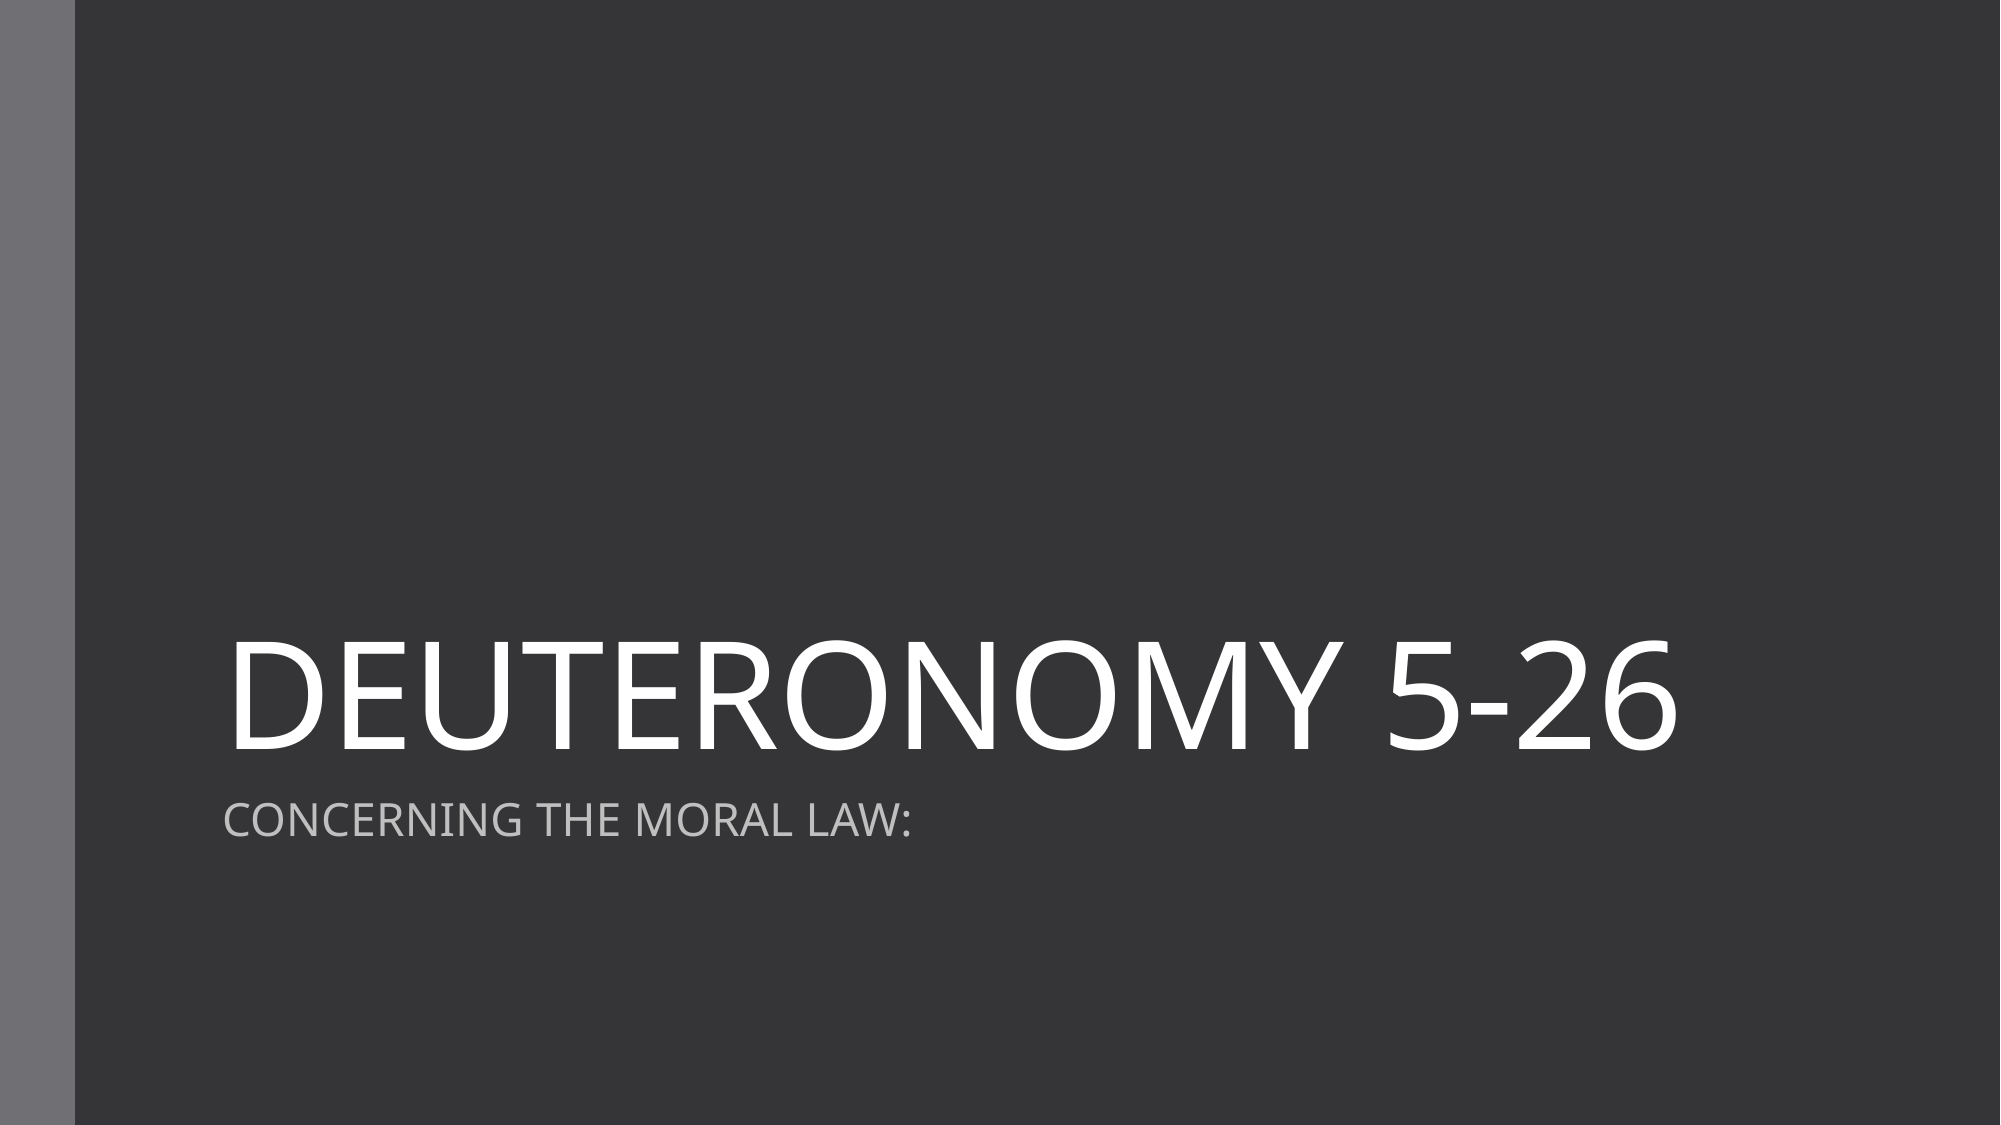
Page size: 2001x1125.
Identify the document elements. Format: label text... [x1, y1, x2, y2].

title DEUTERONOMY 5-26 [206, 124, 1752, 787]
subtitle CONCERNING THE MORAL LAW: [206, 787, 1752, 1066]
